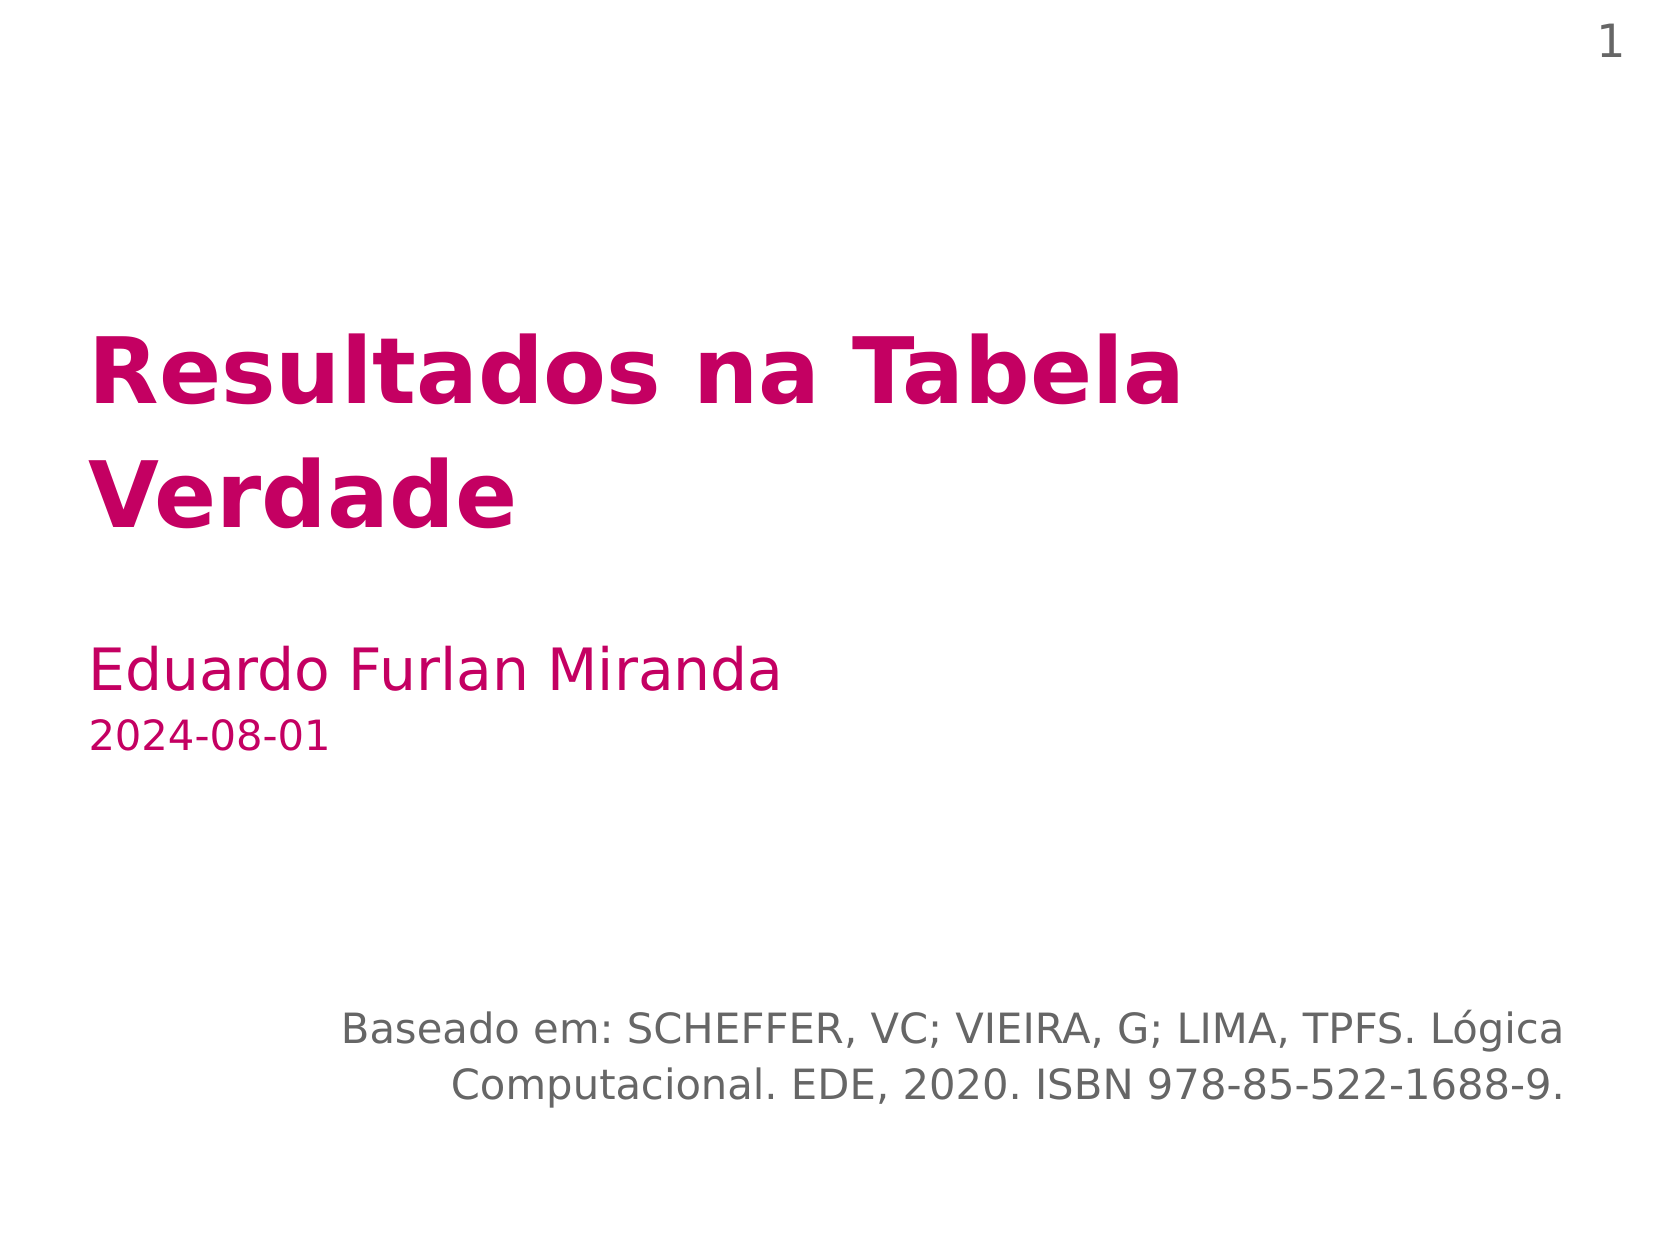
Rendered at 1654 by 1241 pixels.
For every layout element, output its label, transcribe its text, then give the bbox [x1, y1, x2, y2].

list Baseado em: SCHEFFER, VC; VIEIRA, G; LIMA, TPFS. Lógica Computacional. EDE, 2020. ISBN 978-85-522-1688-9. [265, 998, 1565, 1211]
title Resultados na Tabela Verdade Eduardo Furlan Miranda 2024-08-01 [88, 29, 1565, 1034]
